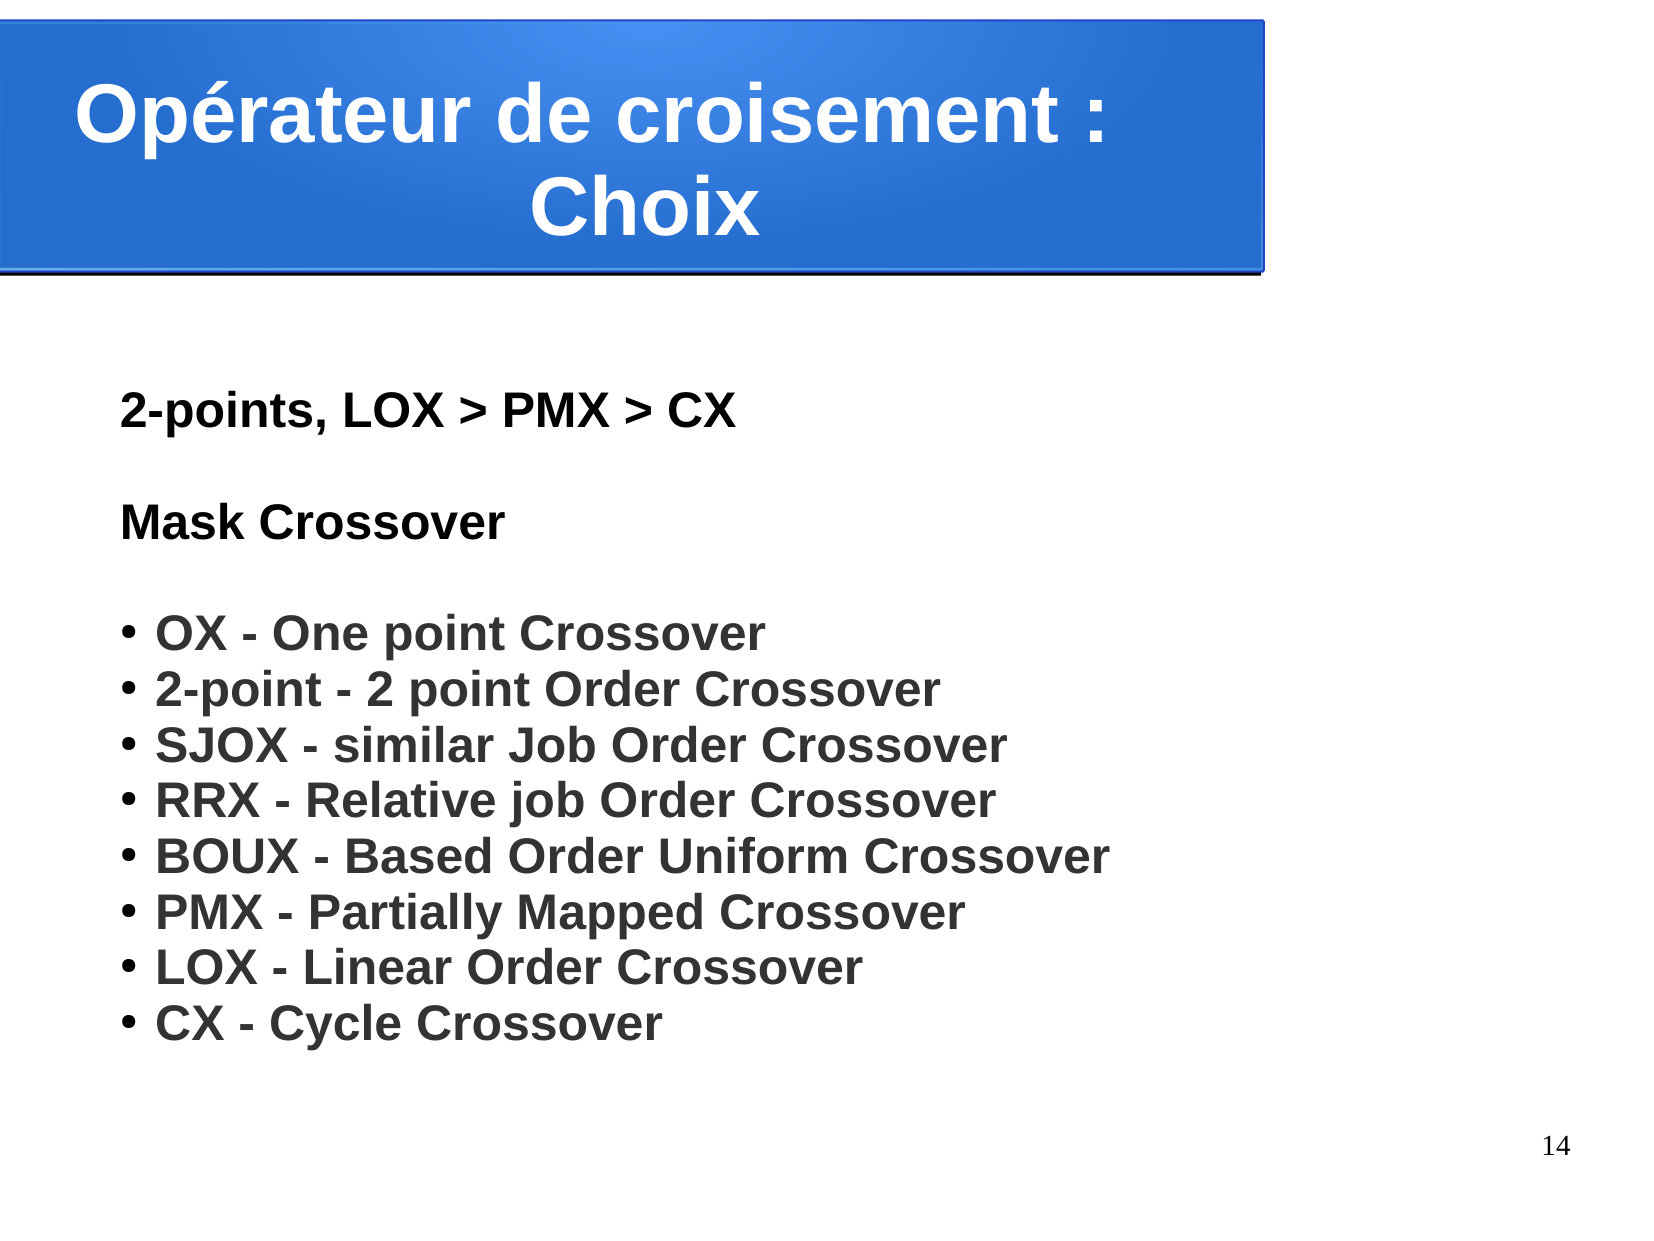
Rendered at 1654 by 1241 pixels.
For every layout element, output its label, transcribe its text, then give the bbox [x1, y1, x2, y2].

text_box 2-points, LOX > PMX > CX Mask Crossover OX - One point Crossover 2-point - 2 point Order Crossover SJOX - similar Job Order Crossover RRX - Relative job Order Crossover BOUX - Based Order Uniform Crossover PMX - Partially Mapped Crossover LOX - Linear Order Crossover CX - Cycle Crossover [105, 375, 1471, 1066]
text_box Opérateur de croisement : Choix [60, 60, 1231, 262]
